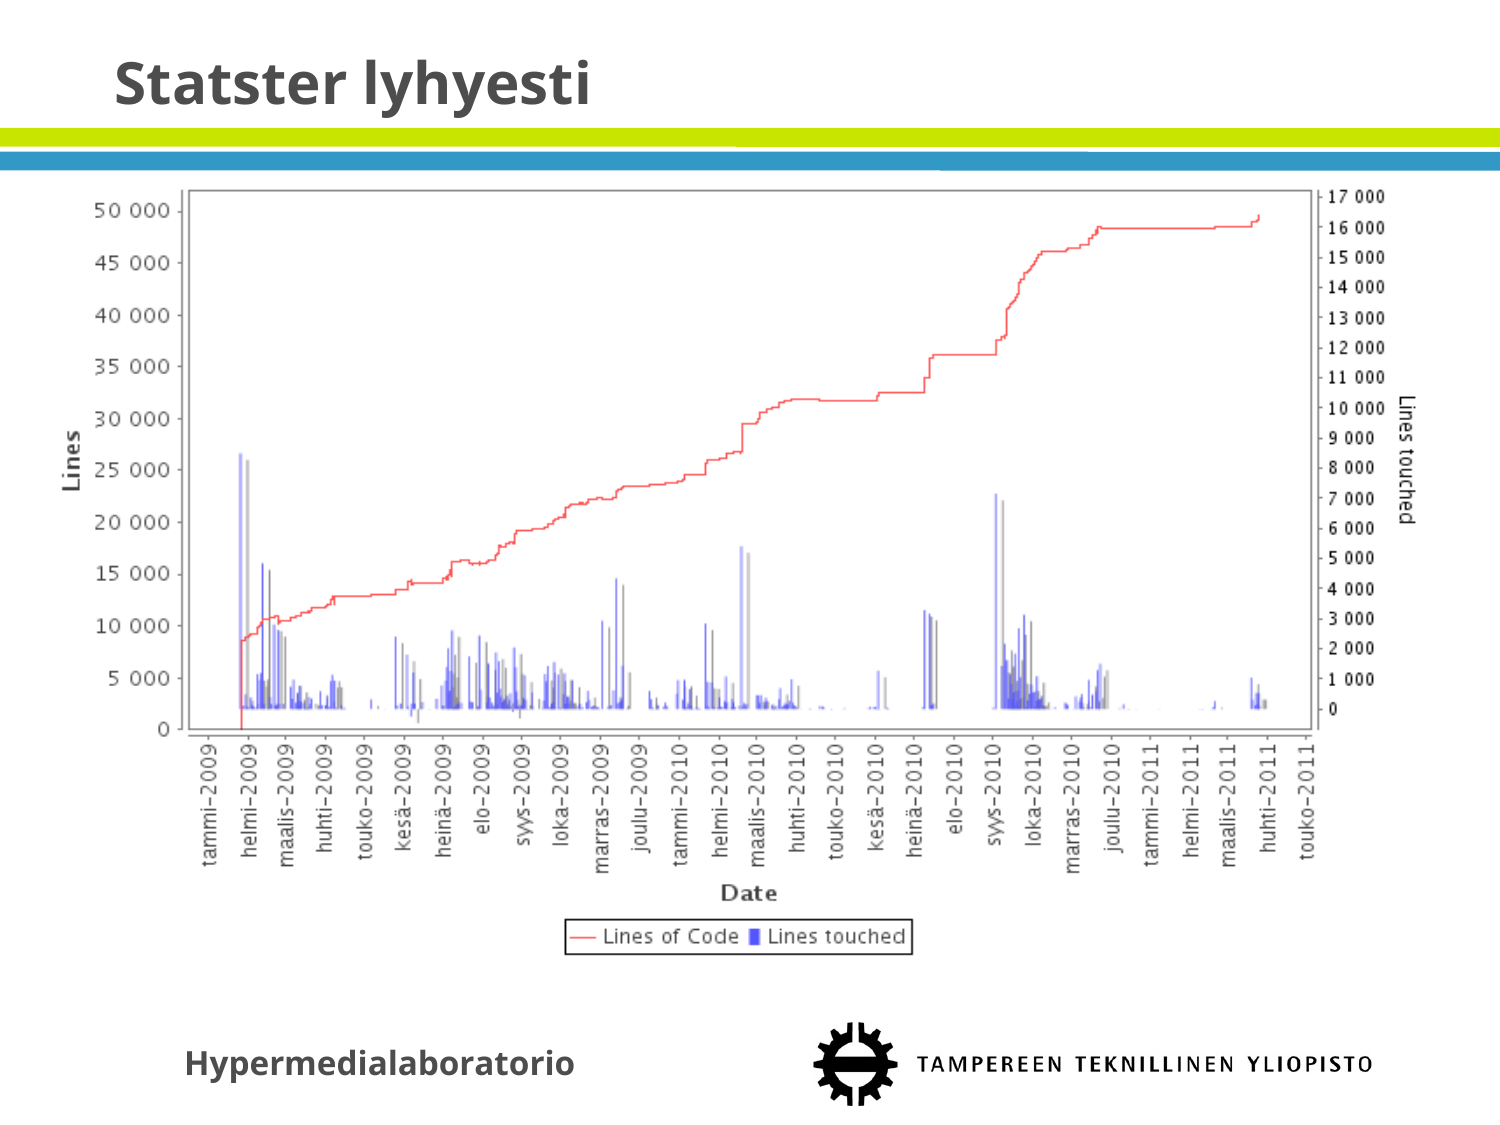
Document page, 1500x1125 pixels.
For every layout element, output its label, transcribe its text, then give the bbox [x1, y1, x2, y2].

picture [59, 177, 1435, 975]
title Statster lyhyesti [100, 3, 1100, 159]
picture [813, 1022, 1377, 1106]
